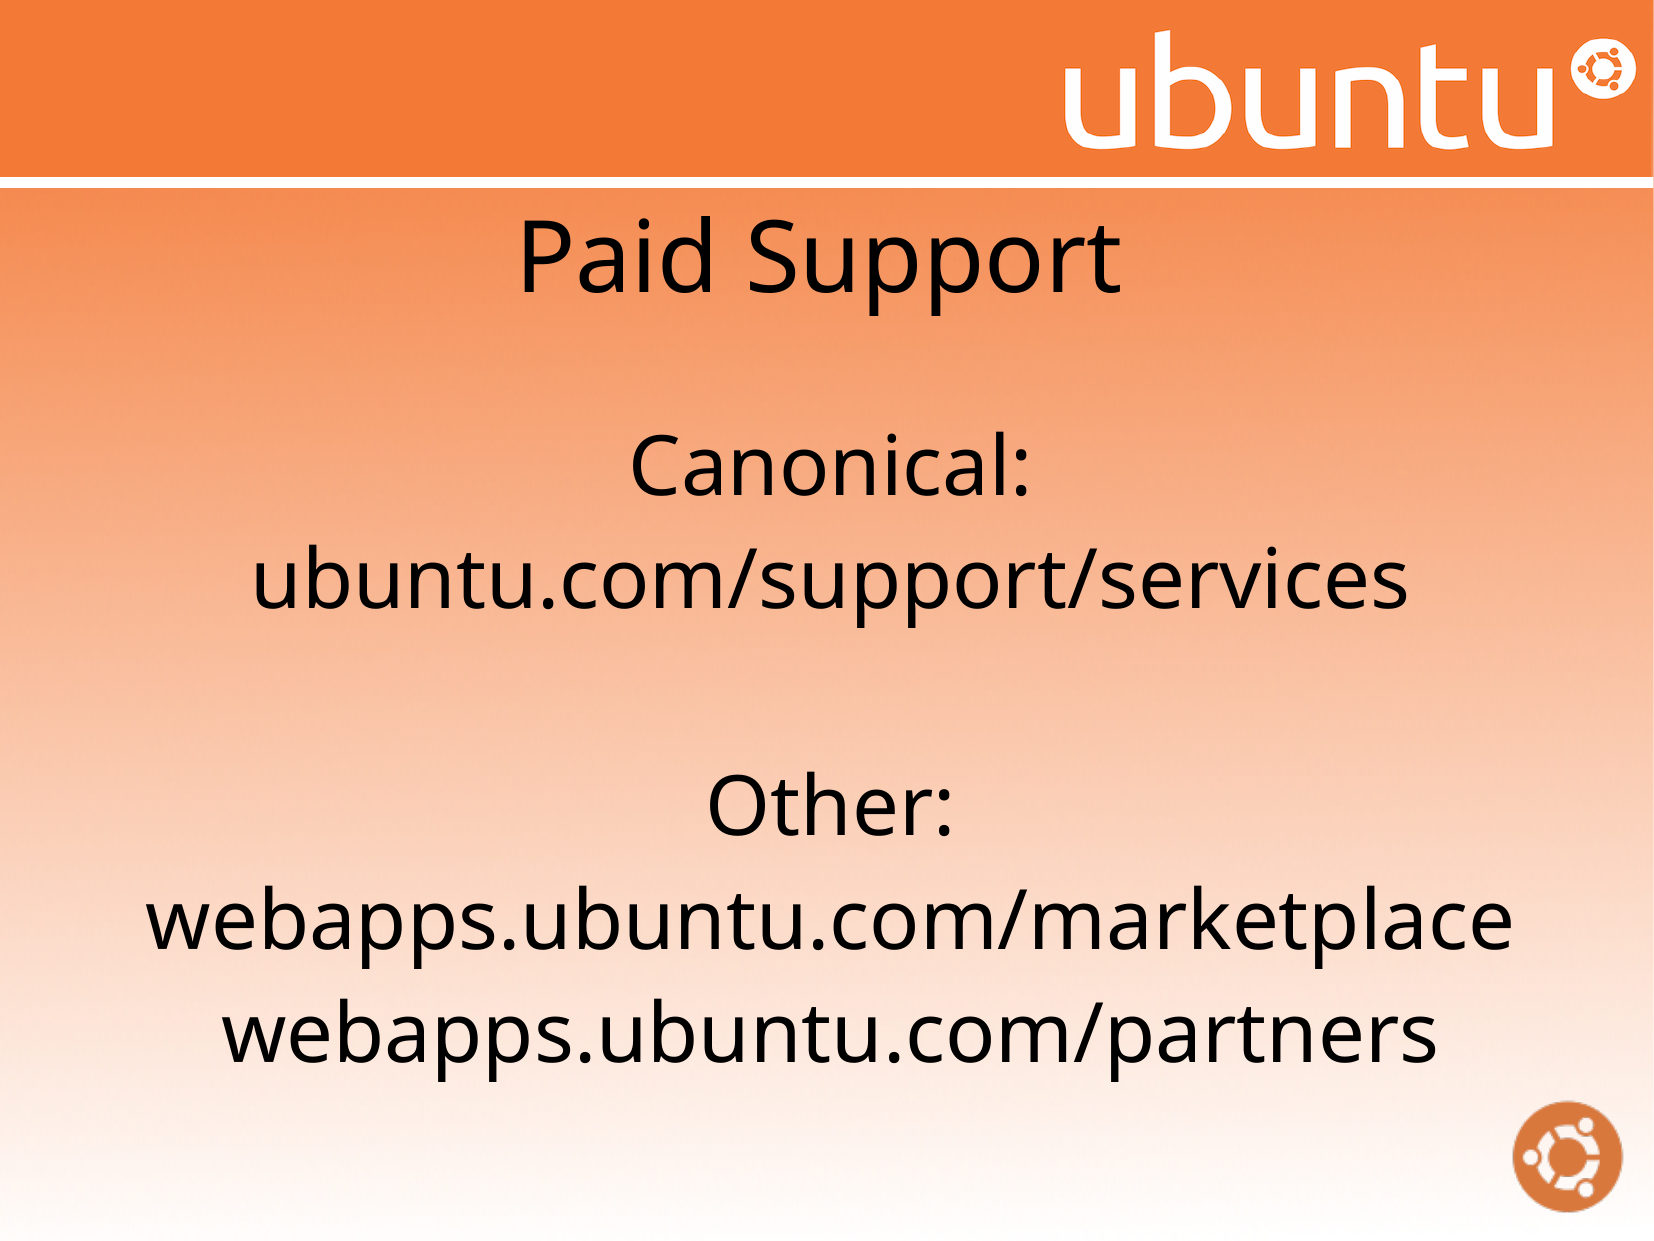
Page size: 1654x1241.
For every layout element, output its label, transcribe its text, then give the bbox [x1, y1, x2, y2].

picture [0, 0, 1654, 1241]
title Paid Support [75, 150, 1564, 358]
subtitle Canonical: ubuntu.com/support/services Other: webapps.ubuntu.com/marketplace webapps.ubuntu.com/partners [86, 337, 1576, 1157]
